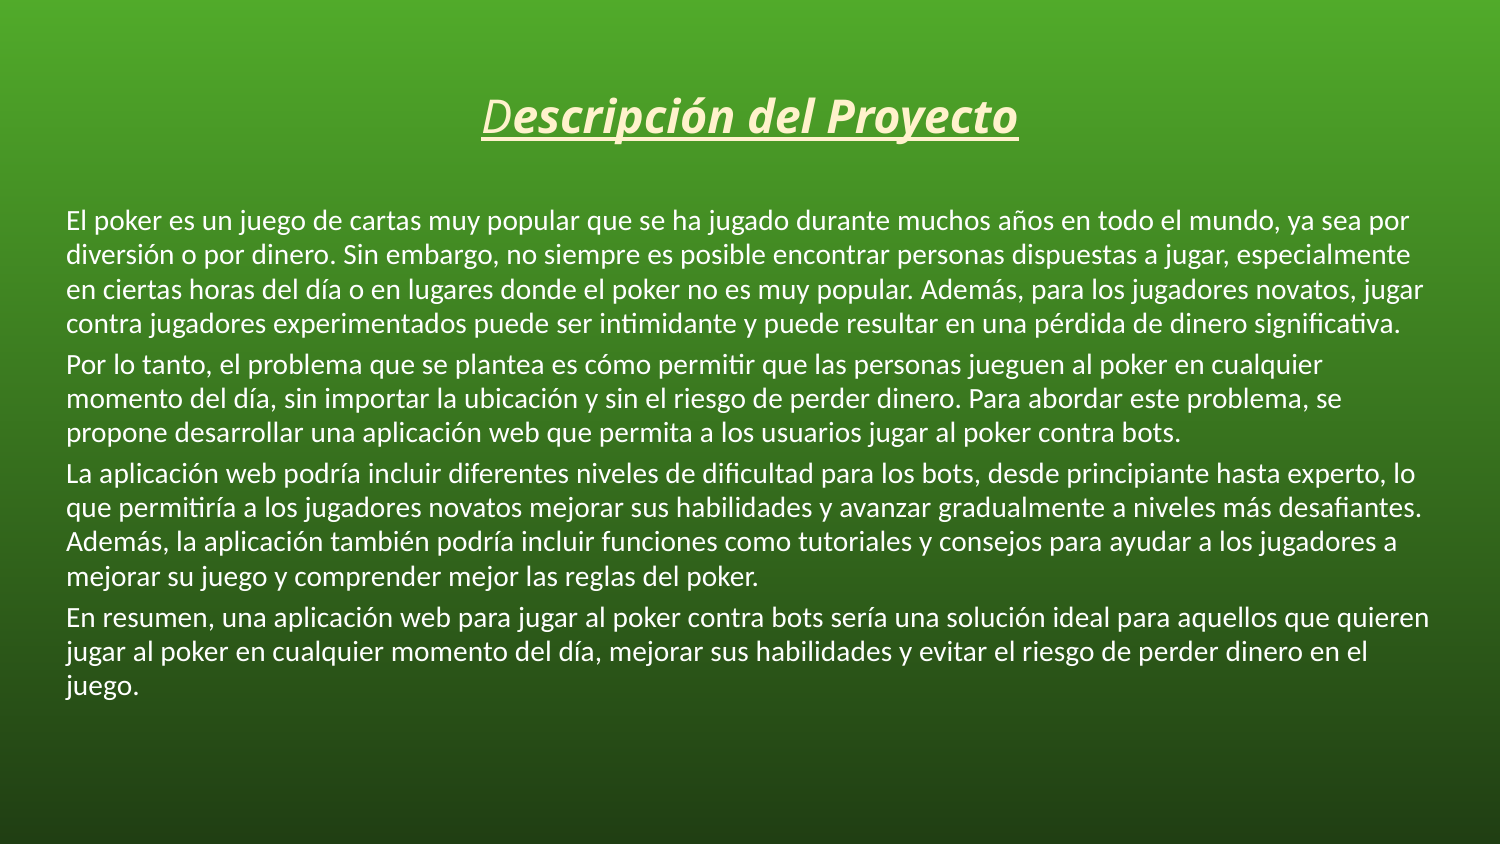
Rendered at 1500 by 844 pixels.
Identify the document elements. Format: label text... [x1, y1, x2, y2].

title Descripción del Proyecto [51, 69, 1449, 163]
list El poker es un juego de cartas muy popular que se ha jugado durante muchos años en todo el mundo, ya sea por diversión o por dinero. Sin embargo, no siempre es posible encontrar personas dispuestas a jugar, especialmente en ciertas horas del día o en lugares donde el poker no es muy popular. Además, para los jugadores novatos, jugar contra jugadores experimentados puede ser intimidante y puede resultar en una pérdida de dinero significativa. Por lo tanto, el problema que se plantea es cómo permitir que las personas jueguen al poker en cualquier momento del día, sin importar la ubicación y sin el riesgo de perder dinero. Para abordar este problema, se propone desarrollar una aplicación web que permita a los usuarios jugar al poker contra bots. La aplicación web podría incluir diferentes niveles de dificultad para los bots, desde principiante hasta experto, lo que permitiría a los jugadores novatos mejorar sus habilidades y avanzar gradualmente a niveles más desafiantes. Además, la aplicación también podría incluir funciones como tutoriales y consejos para ayudar a los jugadores a mejorar su juego y comprender mejor las reglas del poker. En resumen, una aplicación web para jugar al poker contra bots sería una solución ideal para aquellos que quieren jugar al poker en cualquier momento del día, mejorar sus habilidades y evitar el riesgo de perder dinero en el juego. [51, 189, 1449, 750]
